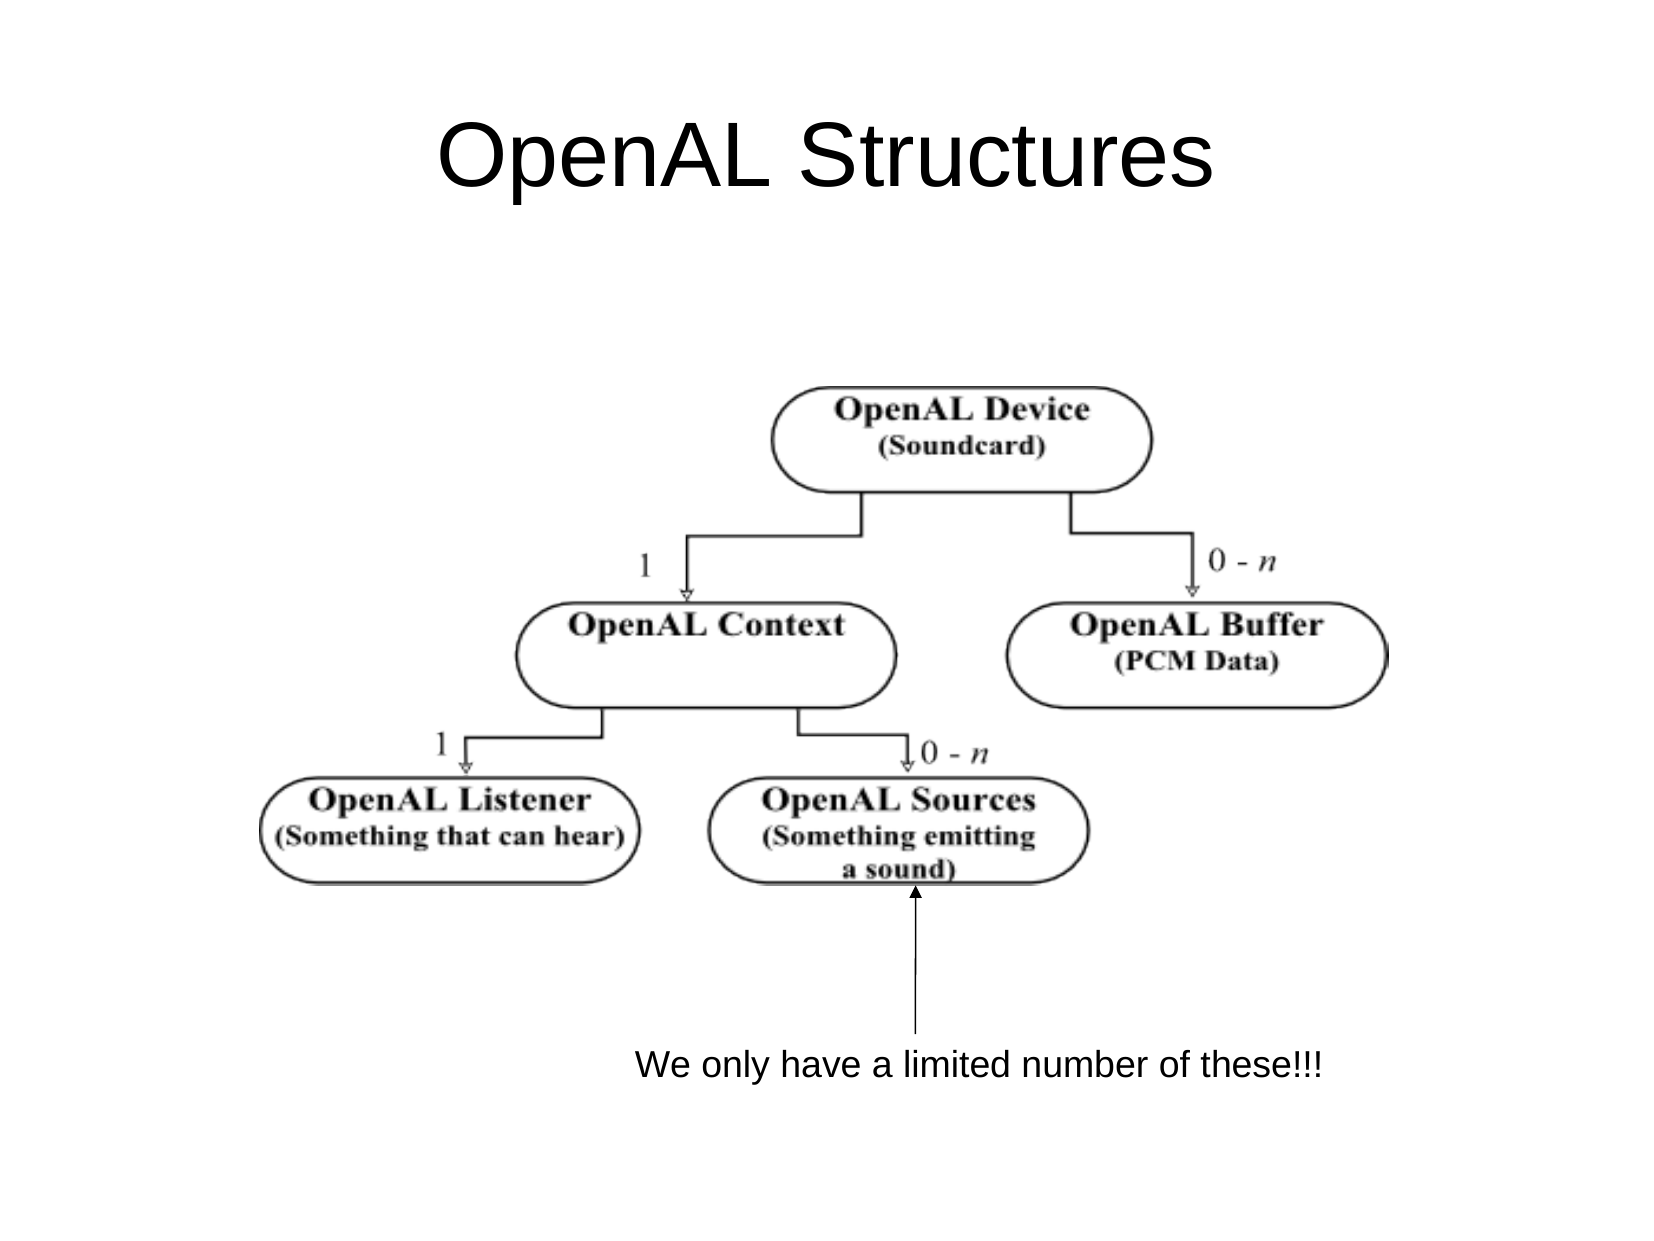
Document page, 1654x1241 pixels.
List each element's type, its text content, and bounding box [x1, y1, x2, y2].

text_box We only have a limited number of these!!! [620, 1033, 1336, 1091]
picture [259, 386, 1389, 886]
title OpenAL Structures [82, 49, 1571, 257]
